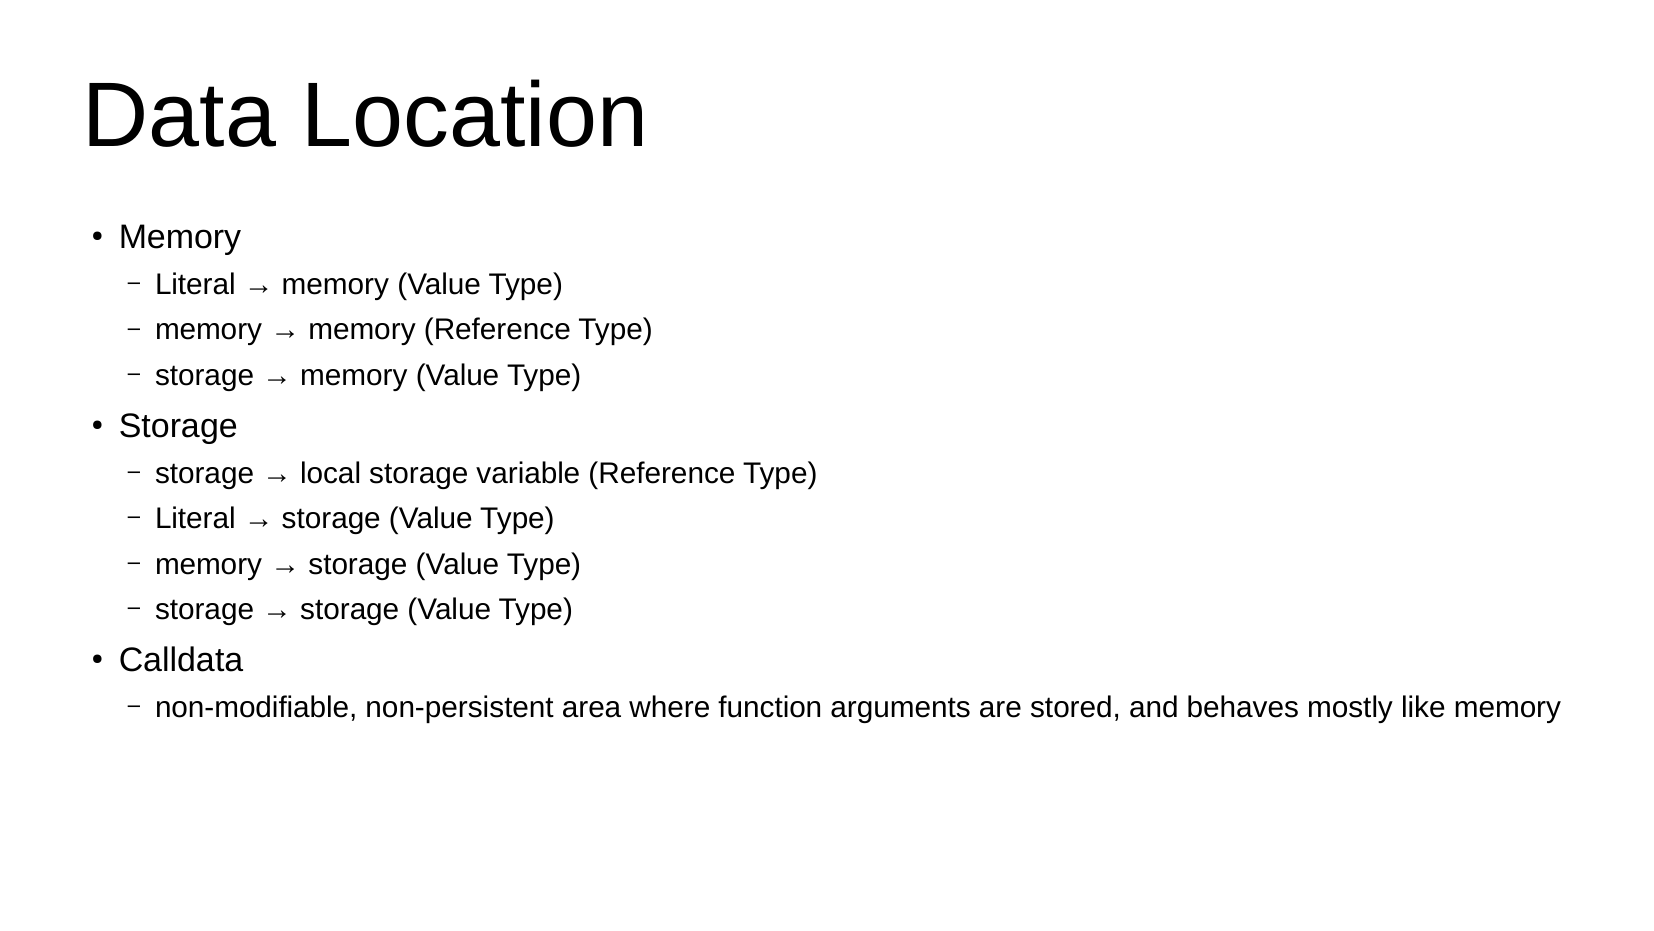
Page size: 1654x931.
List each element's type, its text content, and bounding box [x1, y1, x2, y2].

title Data Location [82, 37, 1571, 193]
list Memory Literal → memory (Value Type) memory → memory (Reference Type) storage → memory (Value Type) Storage storage → local storage variable (Reference Type) Literal → storage (Value Type) memory → storage (Value Type) storage → storage (Value Type) Calldata non-modifiable, non-persistent area where function arguments are stored, and behaves mostly like memory [82, 217, 1571, 758]
